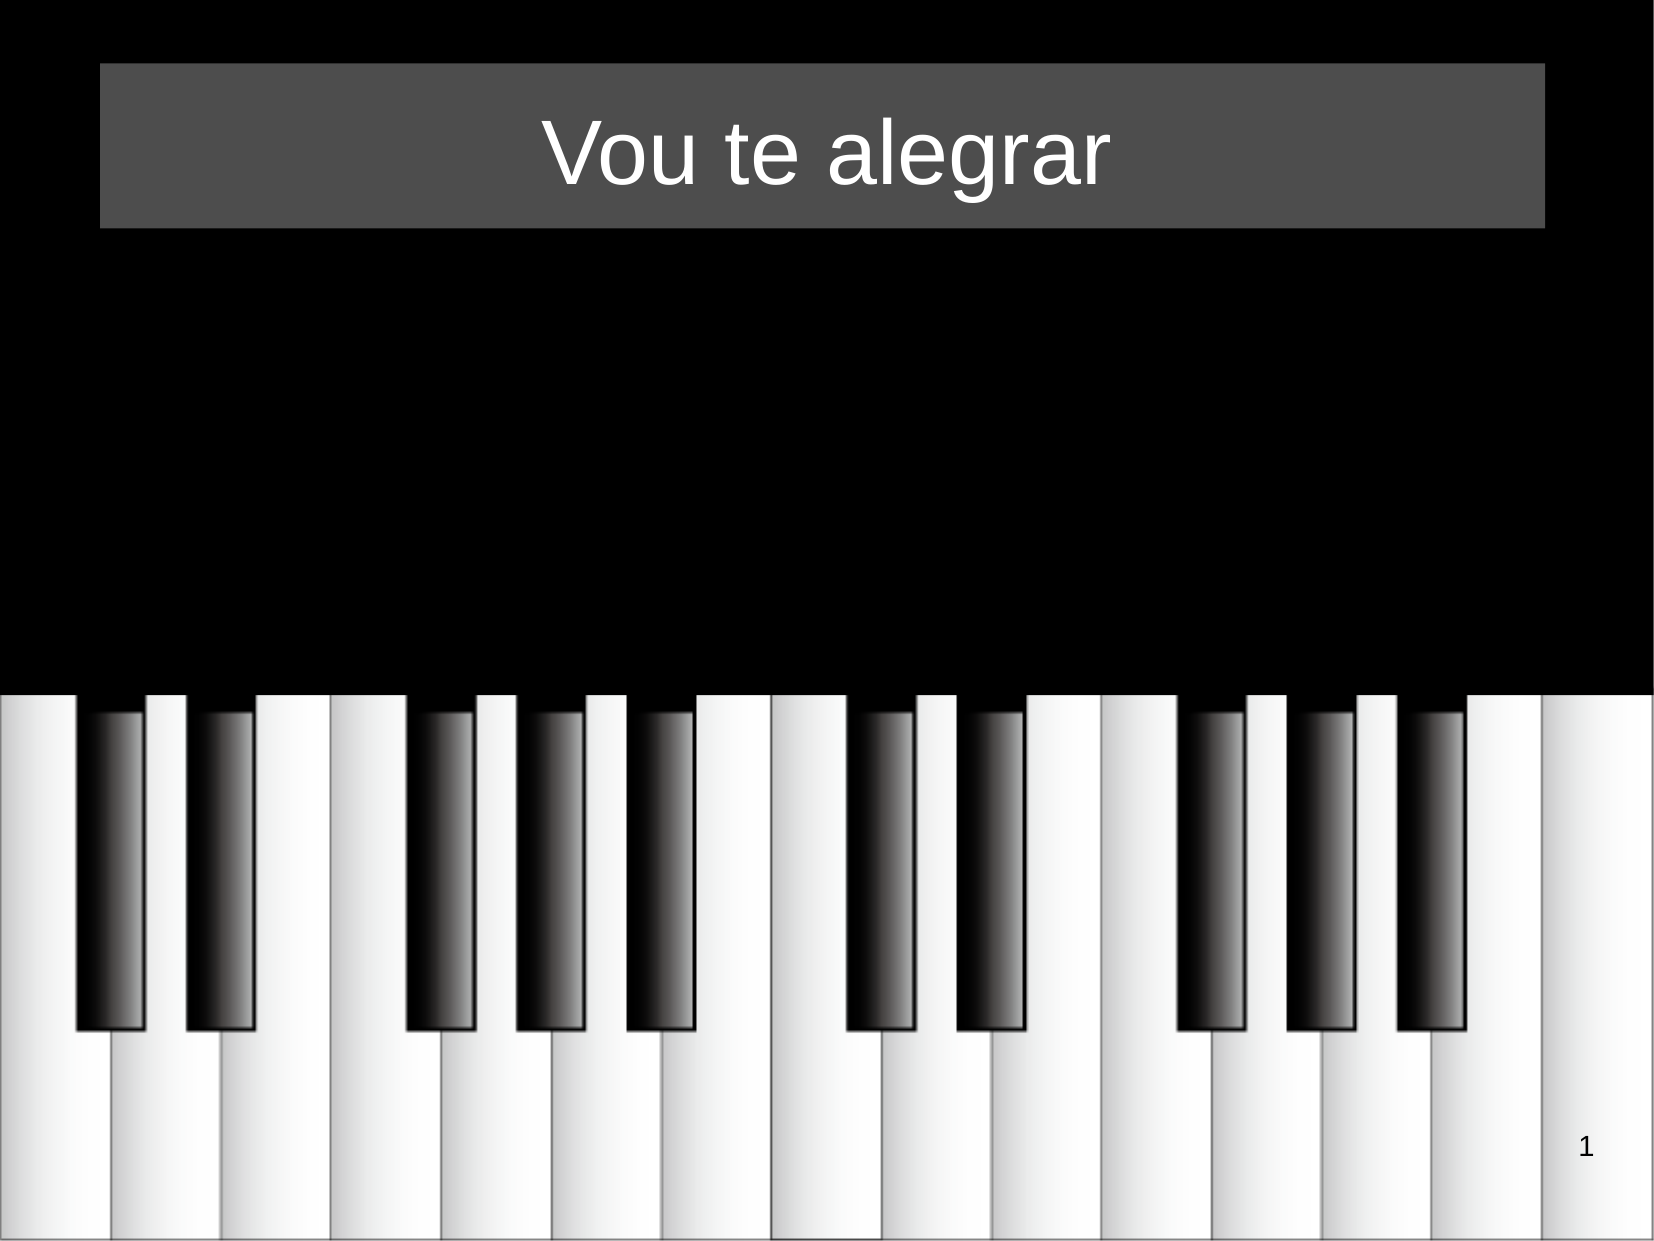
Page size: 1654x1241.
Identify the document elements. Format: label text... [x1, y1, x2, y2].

title Vou te alegrar [82, 0, 1571, 359]
picture [0, 696, 1654, 1241]
